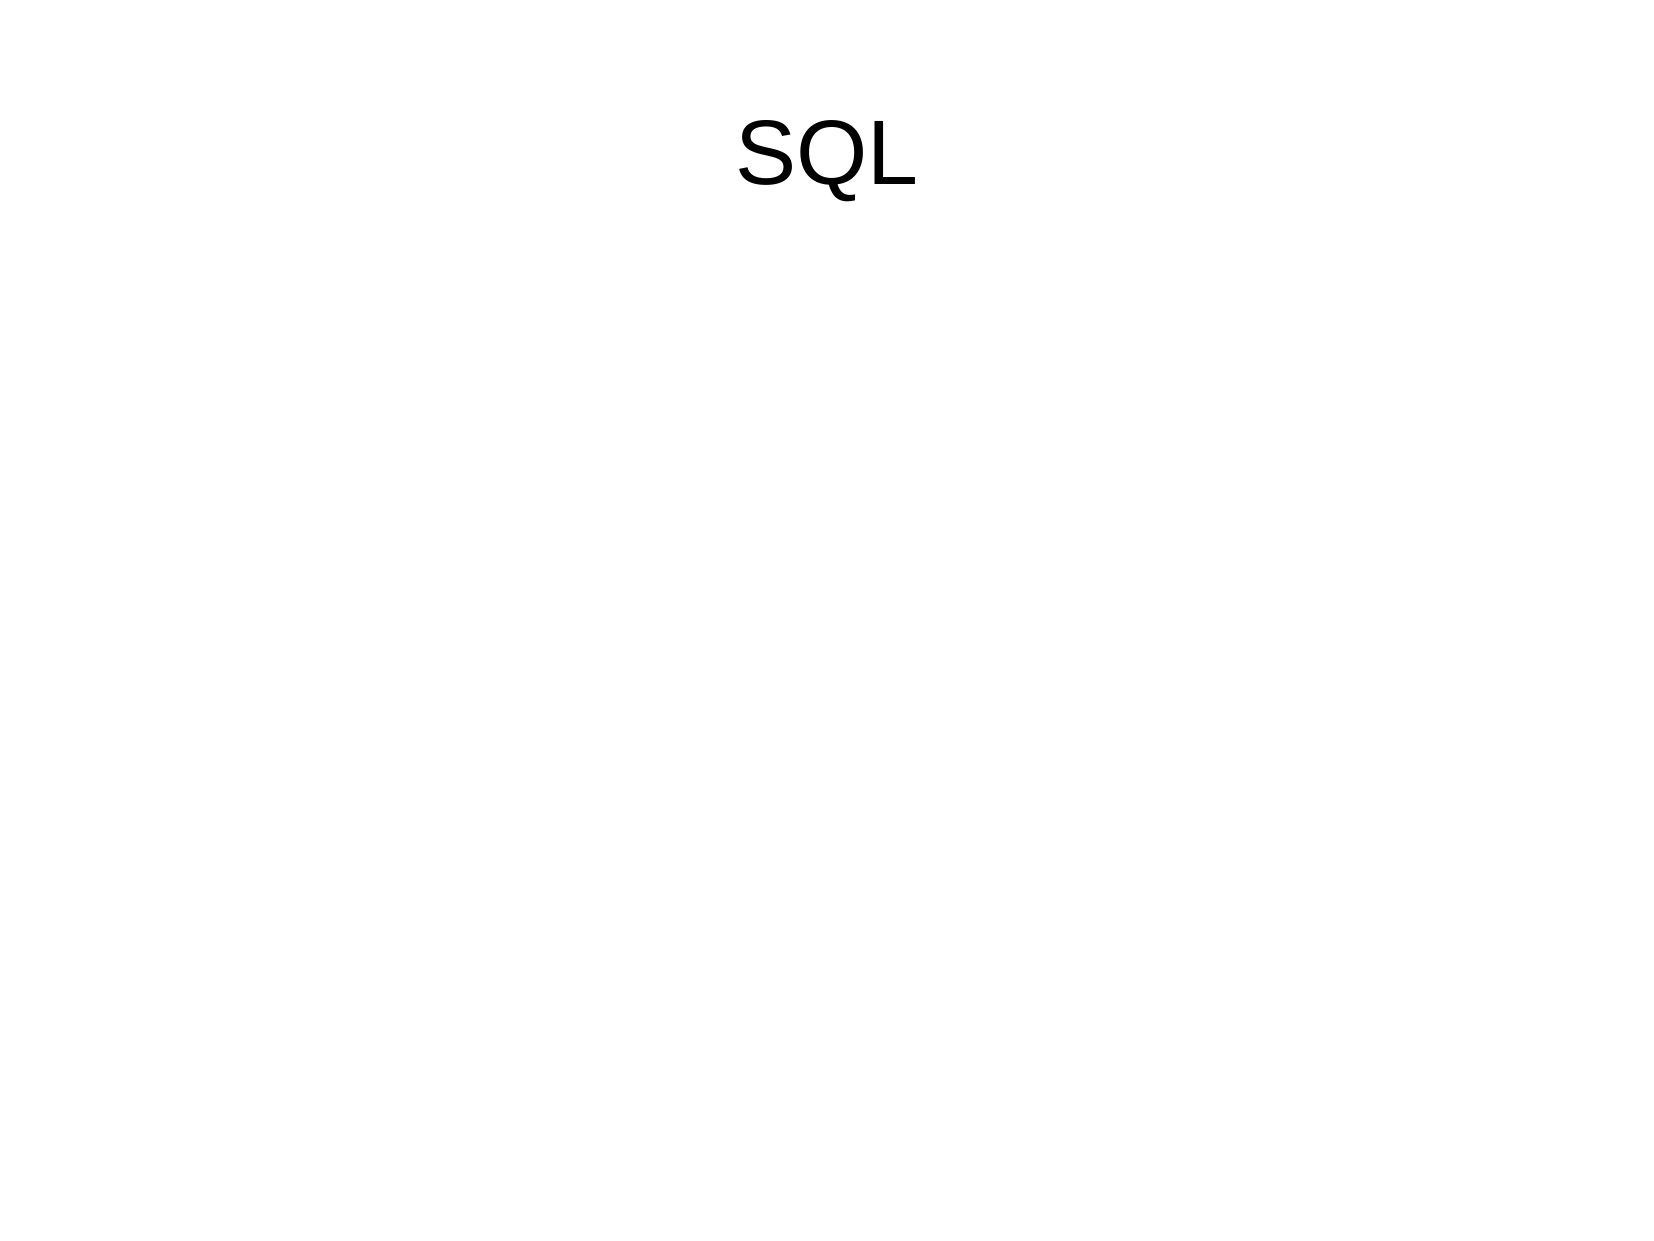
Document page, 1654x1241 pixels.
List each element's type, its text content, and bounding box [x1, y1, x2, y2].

title SQL [82, 56, 1571, 250]
